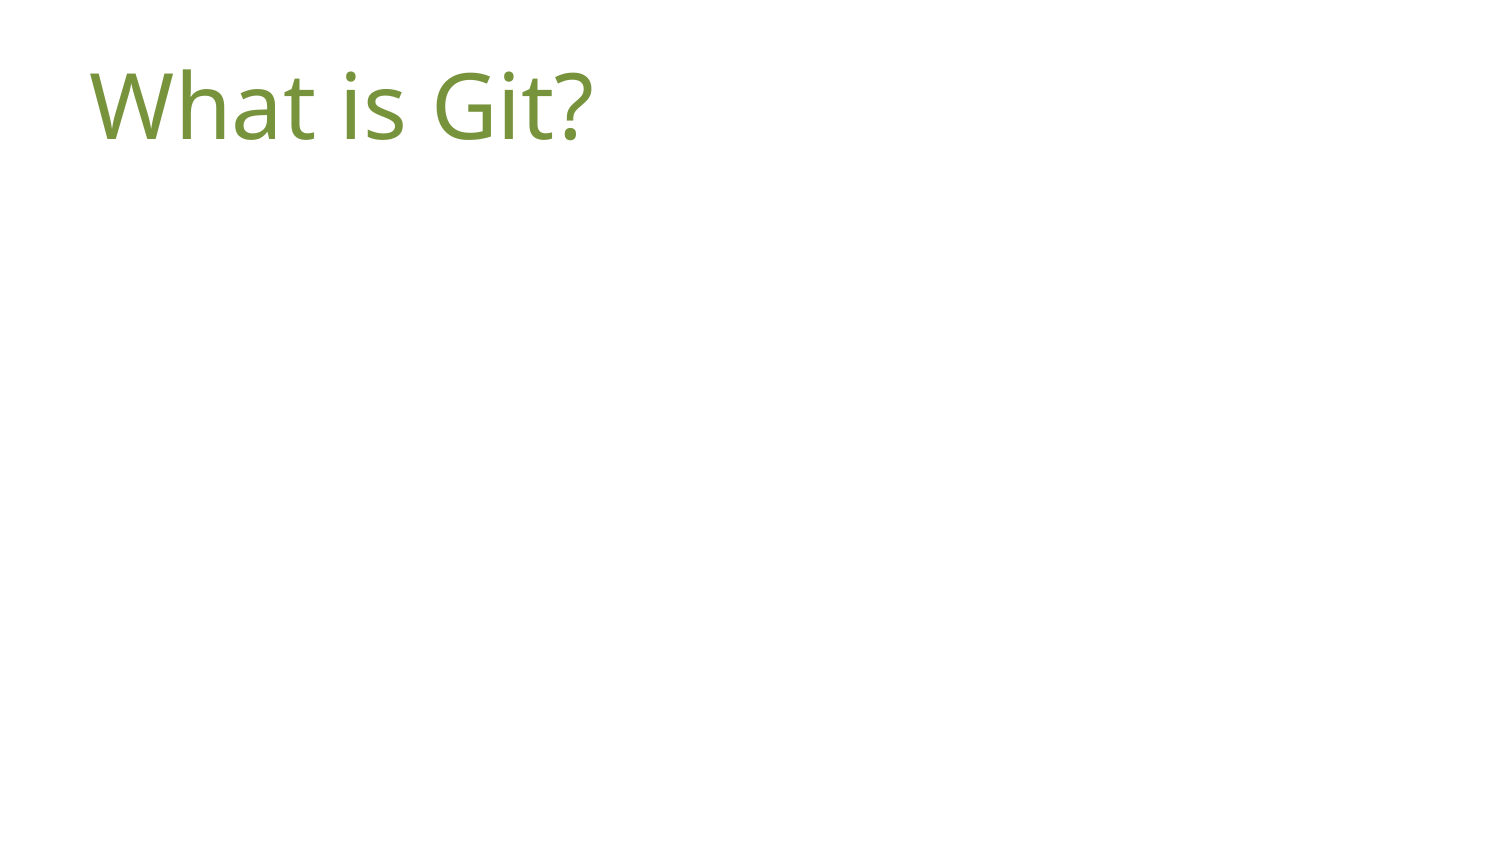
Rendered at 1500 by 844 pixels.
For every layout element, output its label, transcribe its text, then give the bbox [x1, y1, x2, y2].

title What is Git? [75, 33, 1425, 175]
